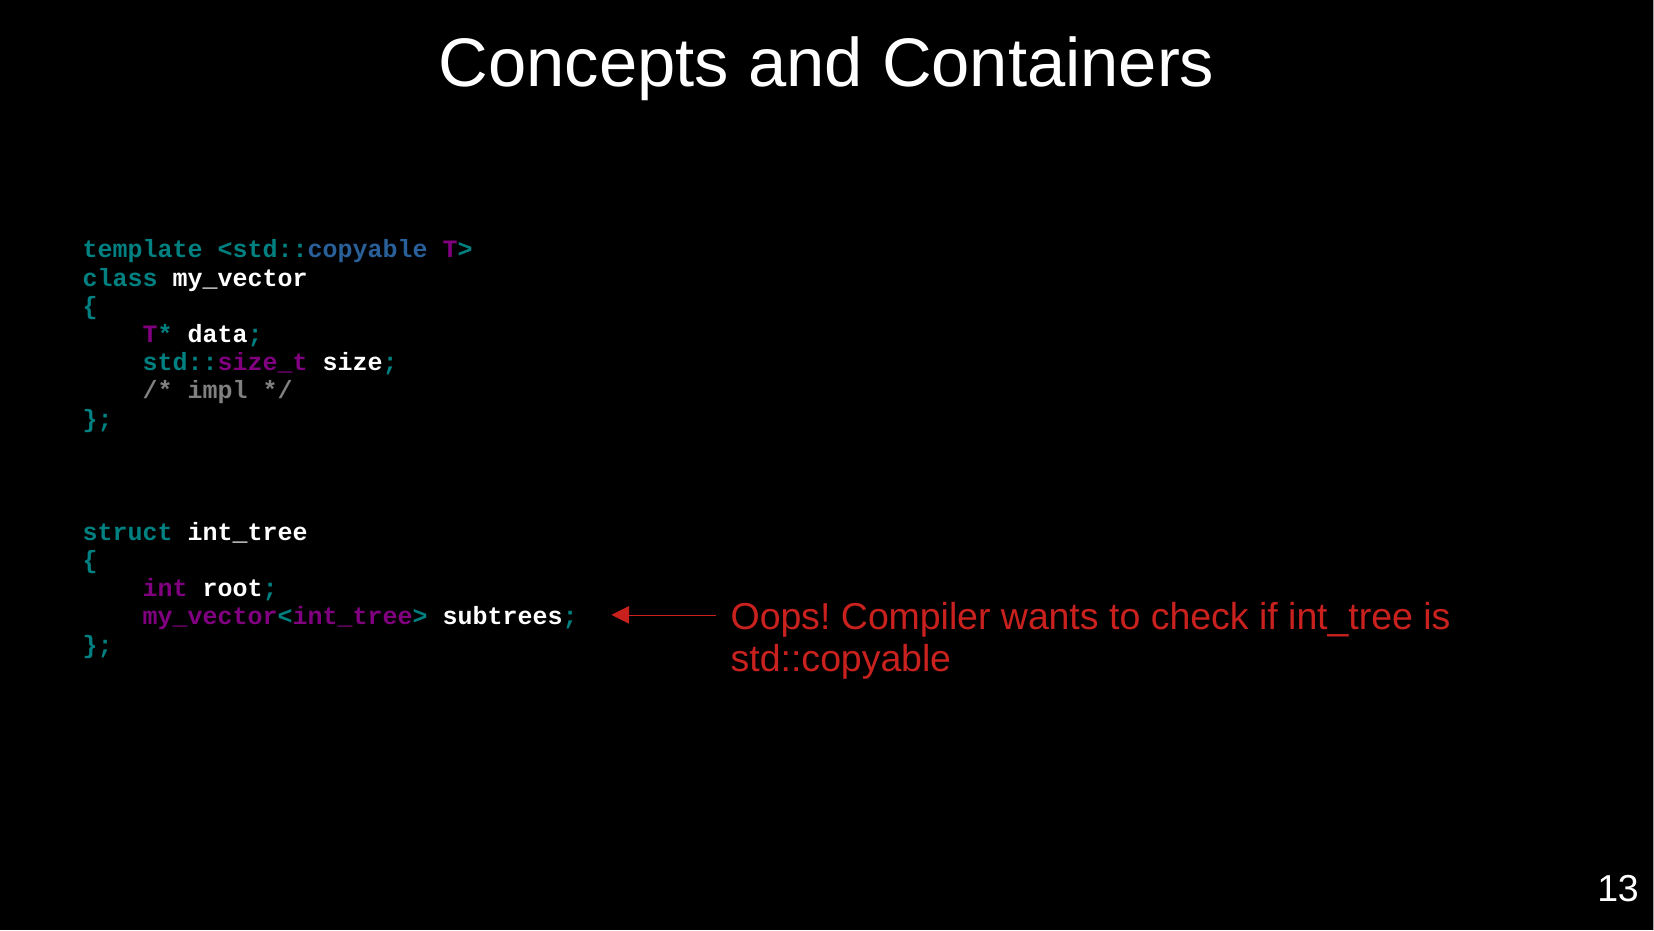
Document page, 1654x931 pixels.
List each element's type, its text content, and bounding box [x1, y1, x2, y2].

text_box <number> [1024, 860, 1654, 931]
subtitle template <std::copyable T> class my_vector { T* data; std::size_t size; /* impl */ }; struct int_tree { int root; my_vector<int_tree> subtrees; }; [82, 180, 1571, 830]
text_box Oops! Compiler wants to check if int_tree is std::copyable [715, 588, 1606, 687]
title Concepts and Containers [82, 4, 1571, 121]
